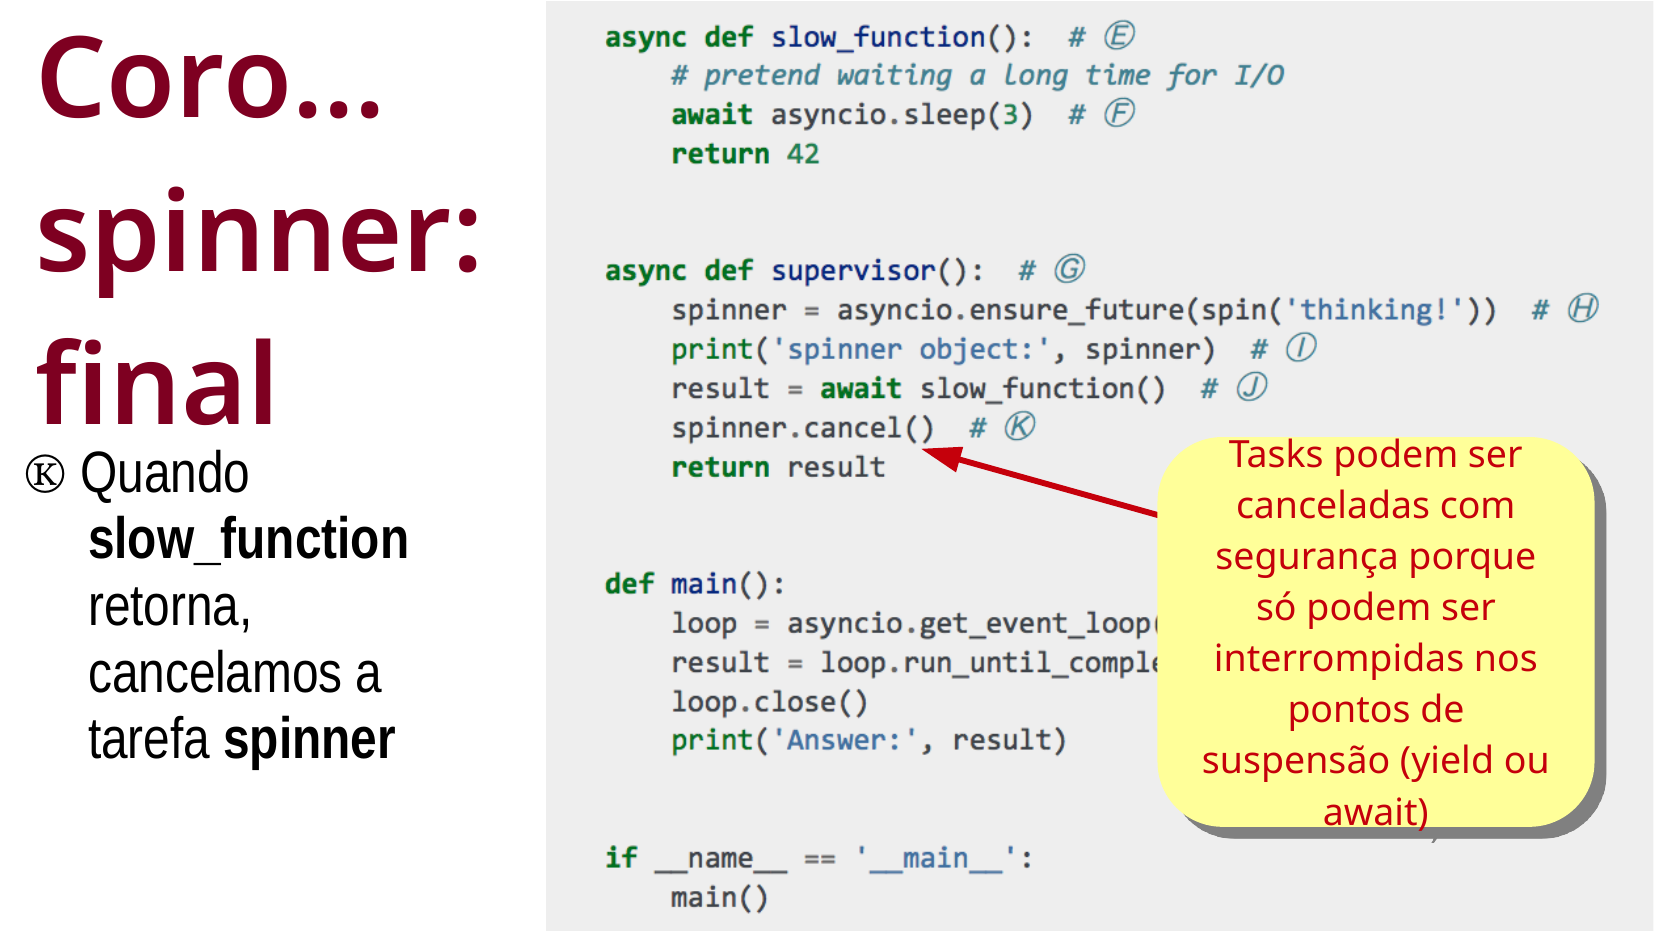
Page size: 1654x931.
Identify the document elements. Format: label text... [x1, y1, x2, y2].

text_box Tasks podem ser canceladas com segurança porque só podem ser interrompidas nos pontos de suspensão (yield ou await) [1157, 437, 1595, 827]
title Coro... spinner: final [35, 59, 1571, 396]
picture [546, 1, 1654, 931]
list Ⓚ Quando slow_function retorna, cancelamos a tarefa spinner [23, 437, 497, 899]
